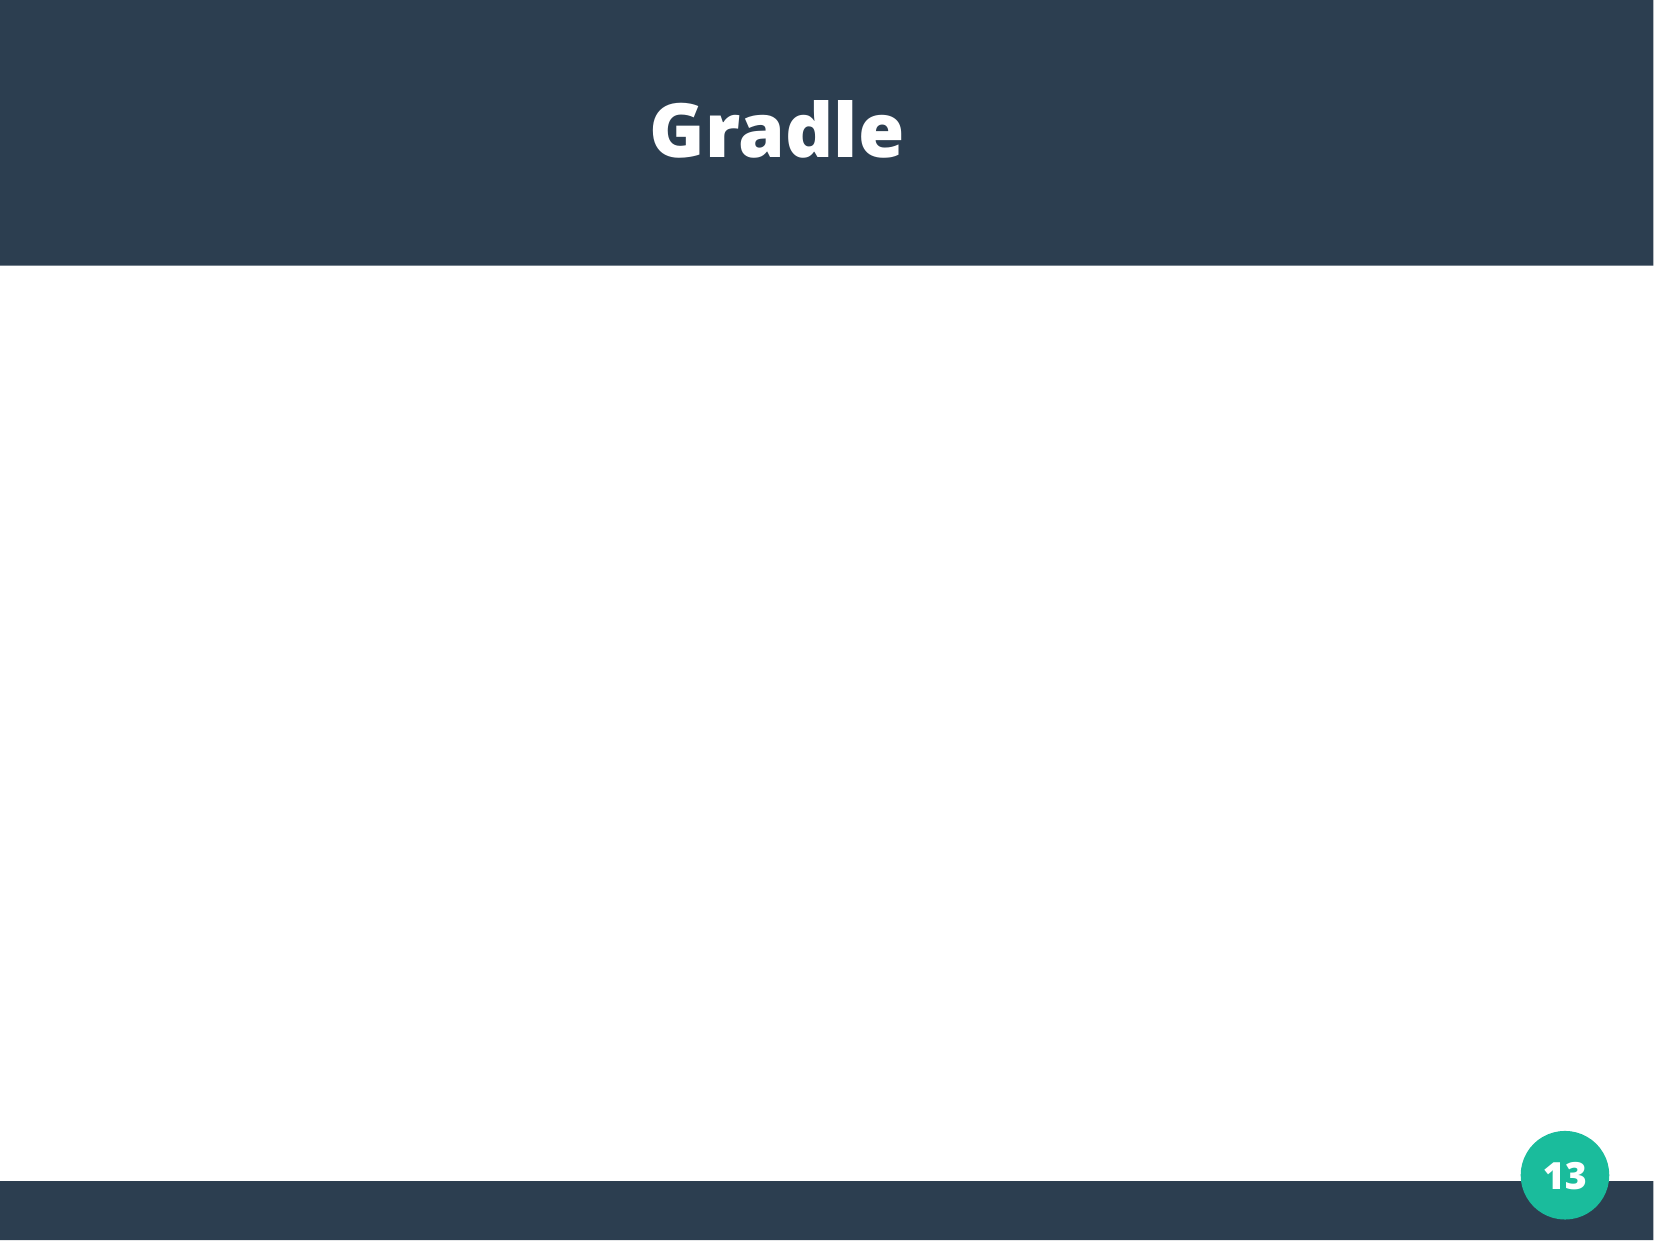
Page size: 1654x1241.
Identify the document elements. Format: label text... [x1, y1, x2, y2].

title Gradle [59, 49, 1595, 207]
